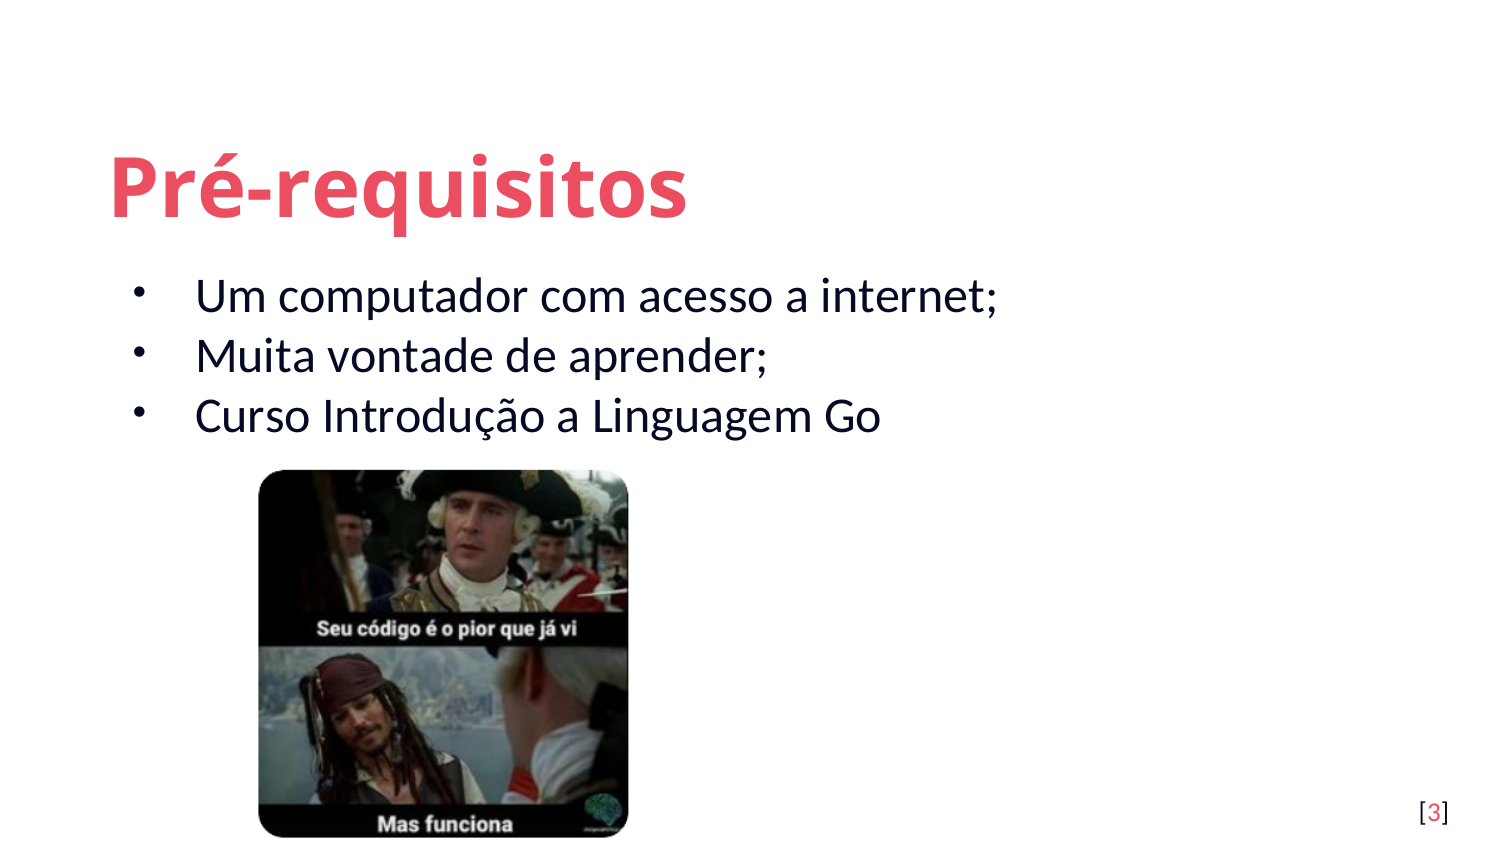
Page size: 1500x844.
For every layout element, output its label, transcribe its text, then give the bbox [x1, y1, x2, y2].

picture [251, 460, 636, 839]
text_box Um computador com acesso a internet; Muita vontade de aprender; Curso Introdução a Linguagem Go [92, 243, 1408, 636]
text_box Pré-requisitos [92, 104, 1408, 243]
slide_number [3] [1403, 779, 1494, 844]
